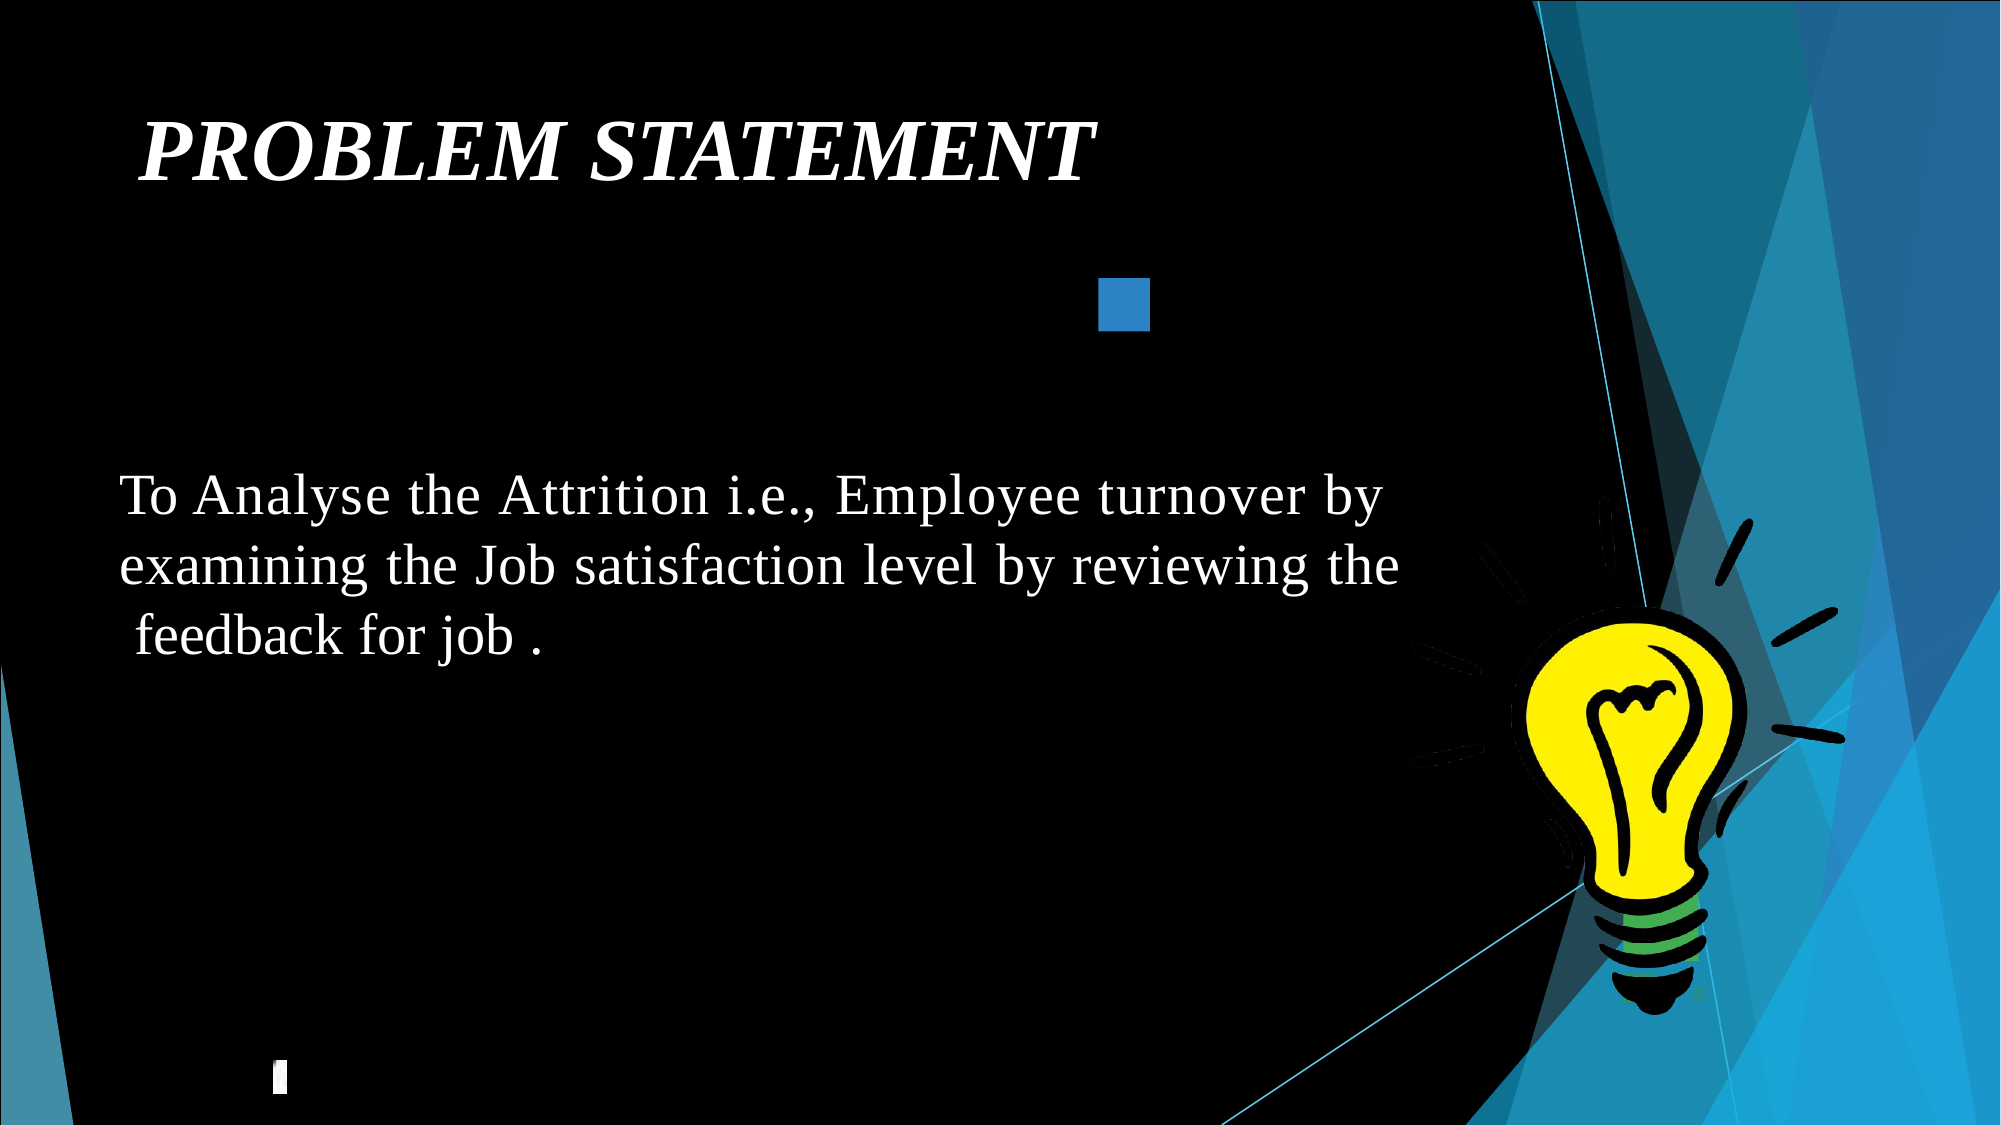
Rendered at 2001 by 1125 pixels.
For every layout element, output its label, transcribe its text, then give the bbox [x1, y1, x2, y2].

picture [273, 1060, 287, 1094]
text_box PROBLEM STATEMENT [136, 89, 1109, 201]
text_box [1685, 965, 1813, 1025]
text_box To Analyse the Attrition i.e., Employee turnover by examining the Job satisfaction level by reviewing the feedback for job . [117, 454, 1402, 669]
